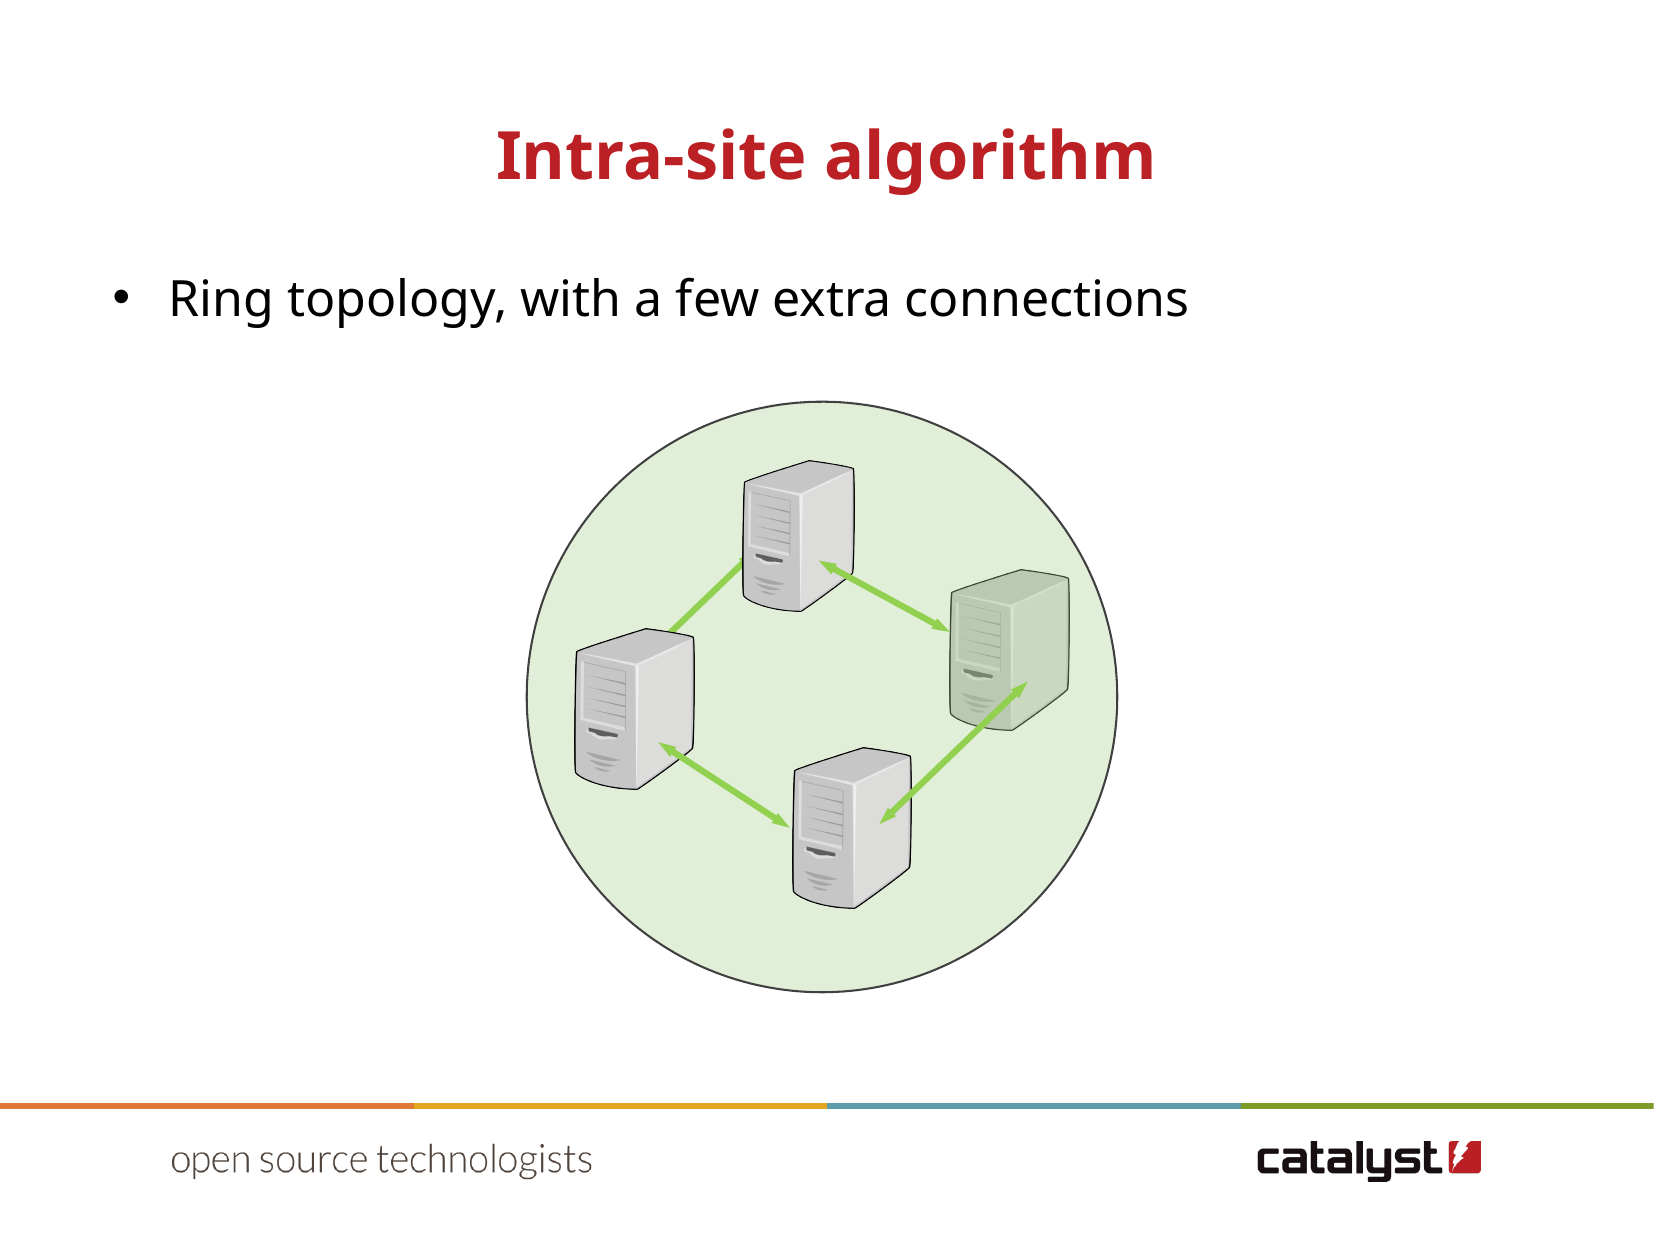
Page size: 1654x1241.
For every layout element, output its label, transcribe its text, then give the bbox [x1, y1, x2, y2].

picture [574, 628, 695, 790]
text_box [526, 401, 1118, 993]
picture [742, 460, 855, 612]
picture [792, 747, 912, 909]
list Ring topology, with a few extra connections [112, 236, 1535, 956]
title Intra-site algorithm [82, 49, 1571, 257]
